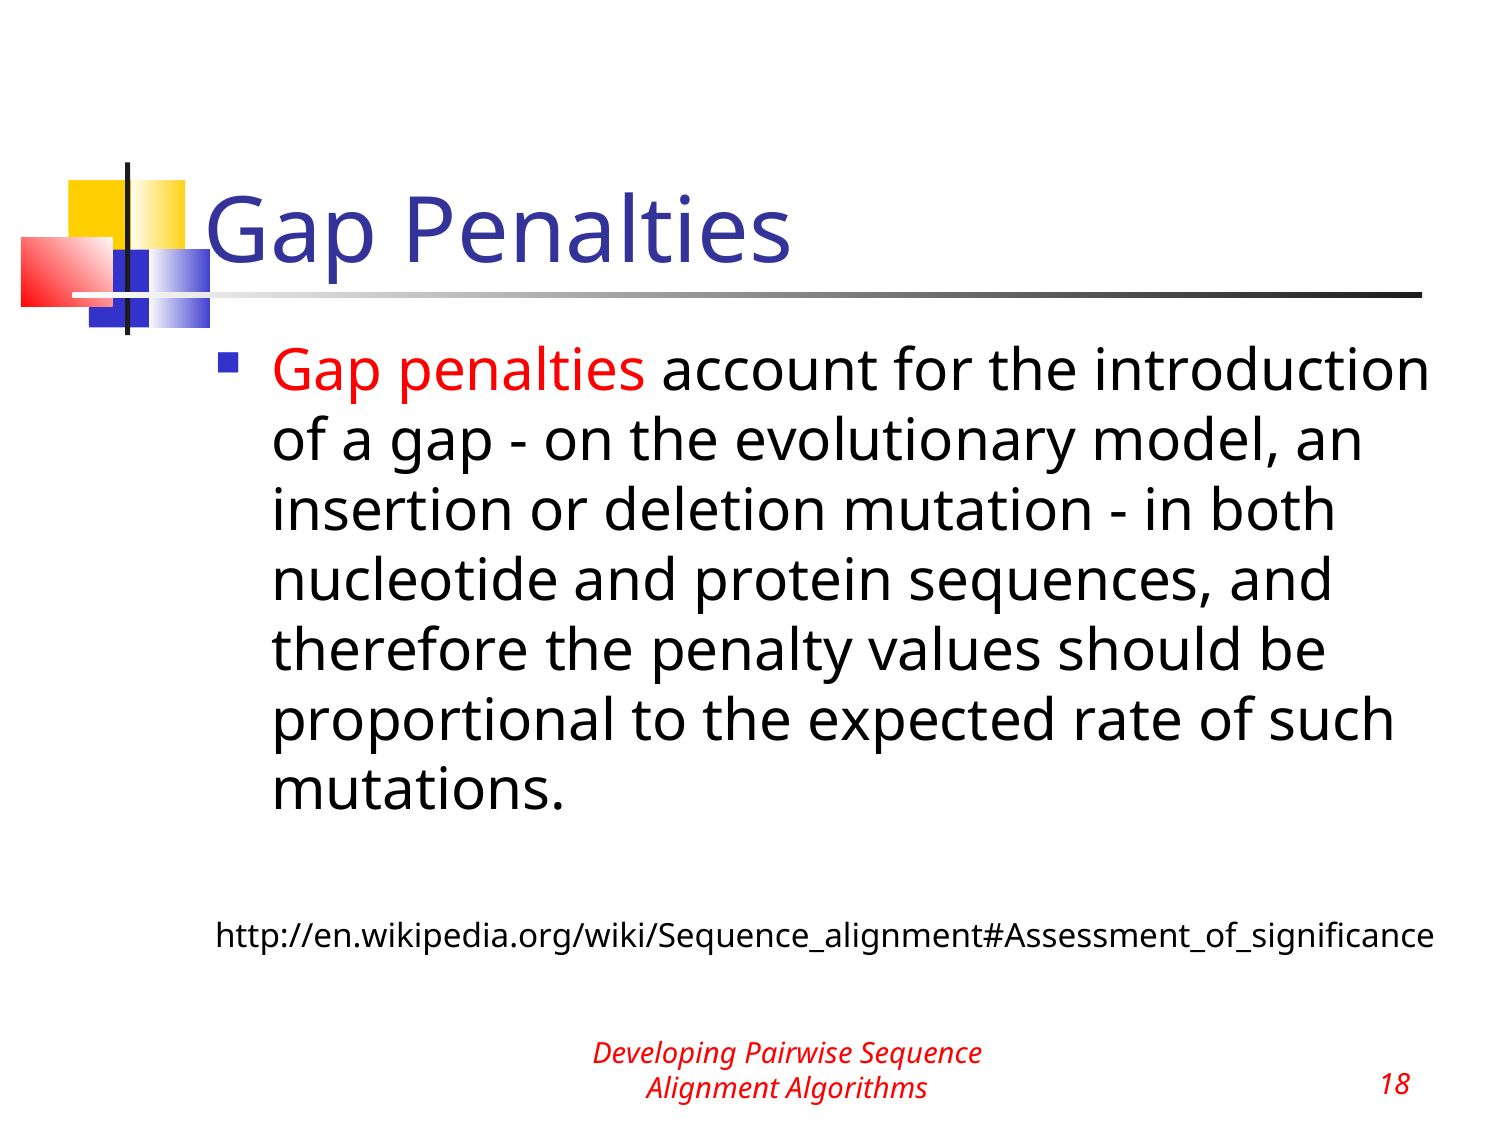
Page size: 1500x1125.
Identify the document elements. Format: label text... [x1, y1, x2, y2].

title Gap Penalties [188, 101, 1468, 289]
text_box <number> [1112, 1073, 1426, 1113]
list Gap penalties account for the introduction of a gap - on the evolutionary model, an insertion or deletion mutation - in both nucleotide and protein sequences, and therefore the penalty values should be proportional to the expected rate of such mutations. http://en.wikipedia.org/wiki/Sequence_alignment#Assessment_of_significance [200, 324, 1476, 1073]
text_box Developing Pairwise Sequence Alignment Algorithms [512, 1073, 1063, 1113]
